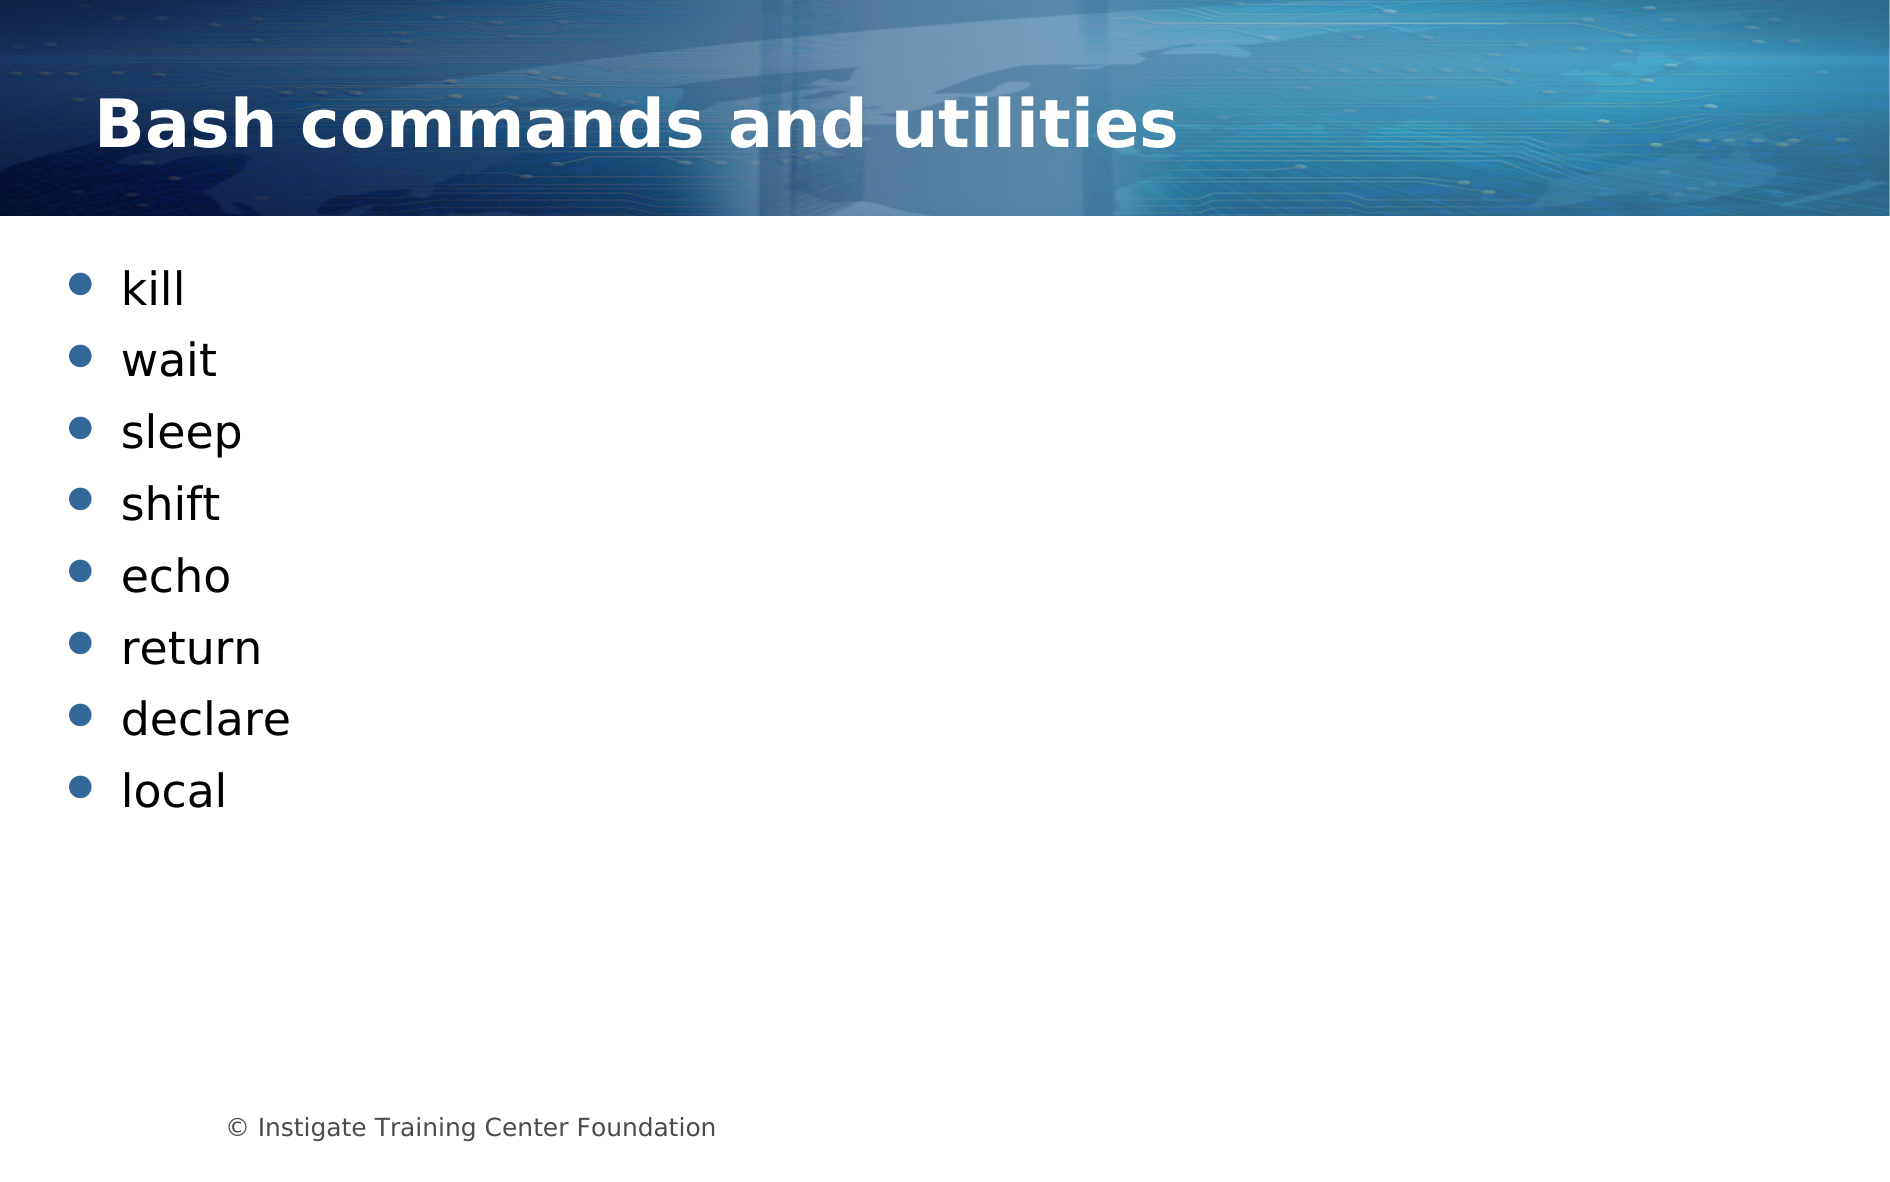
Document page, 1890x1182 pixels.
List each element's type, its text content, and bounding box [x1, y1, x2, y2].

picture [0, 0, 1890, 216]
list kill wait sleep shift echo return declare local [65, 262, 1838, 1028]
title Bash commands and utilities [94, 54, 1793, 210]
